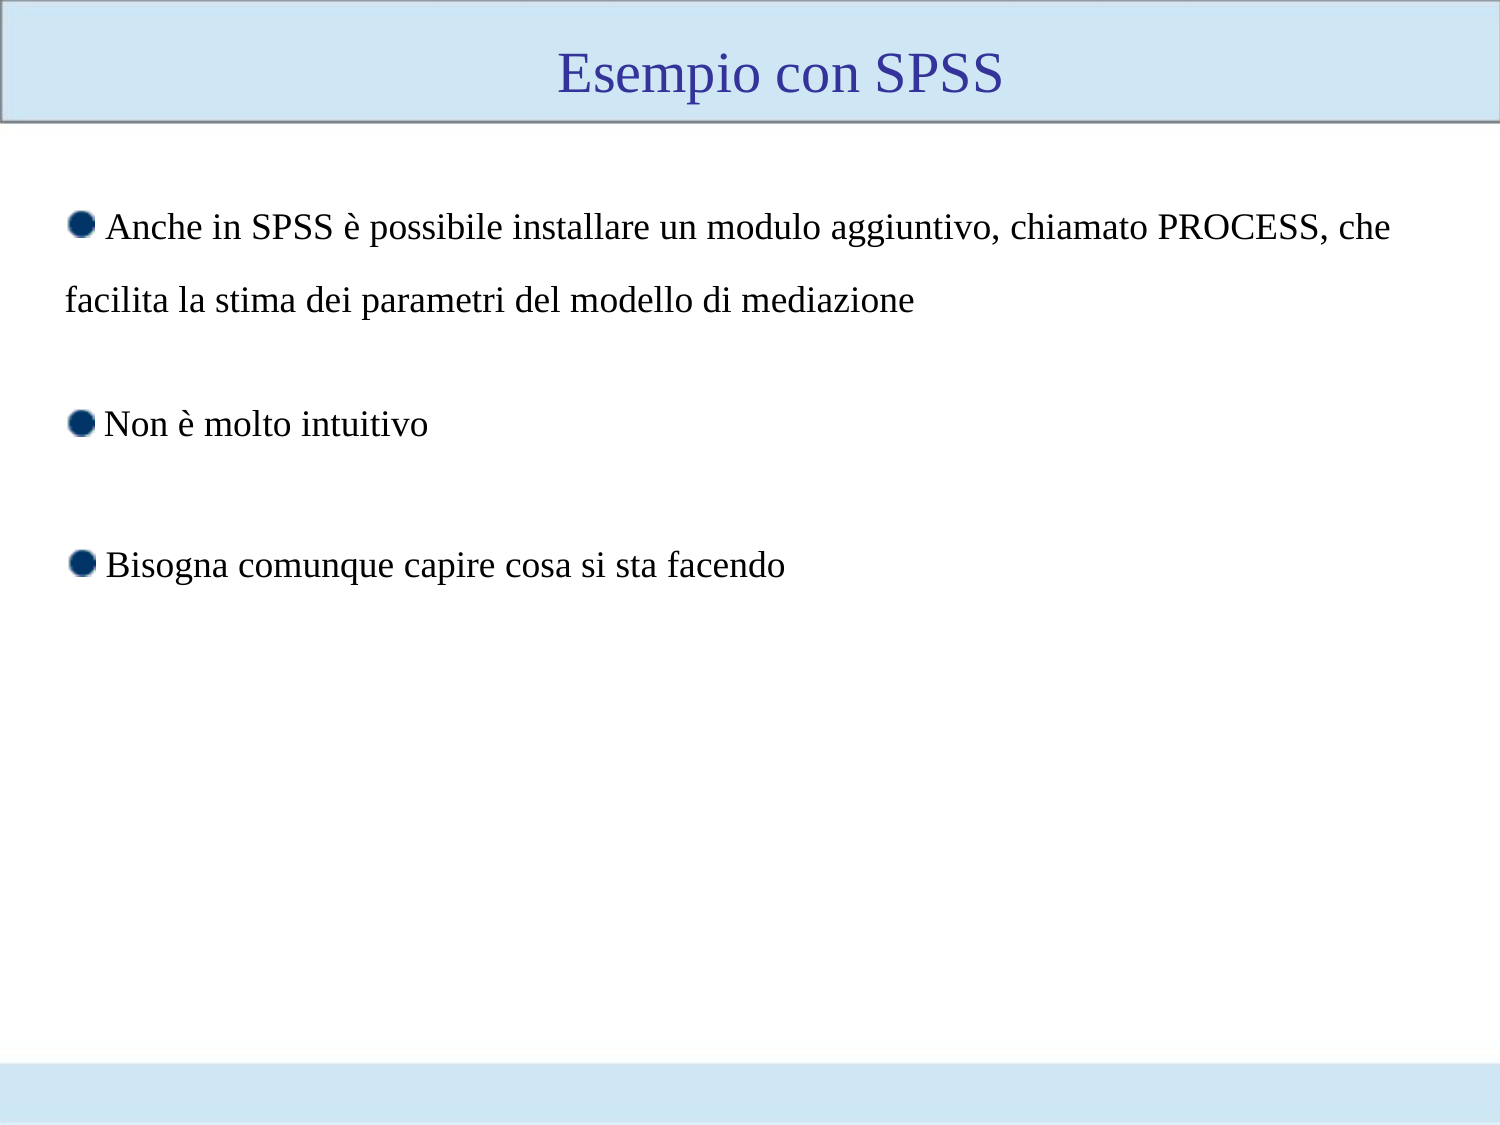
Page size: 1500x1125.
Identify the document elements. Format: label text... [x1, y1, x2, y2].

picture [0, 0, 1500, 1125]
title Esempio con SPSS [249, 21, 1313, 117]
text_box Bisogna comunque capire cosa si sta facendo [50, 498, 1476, 594]
text_box Anche in SPSS è possibile installare un modulo aggiuntivo, chiamato PROCESS, che facilita la stima dei parametri del modello di mediazione Non è molto intuitivo [49, 159, 1475, 452]
